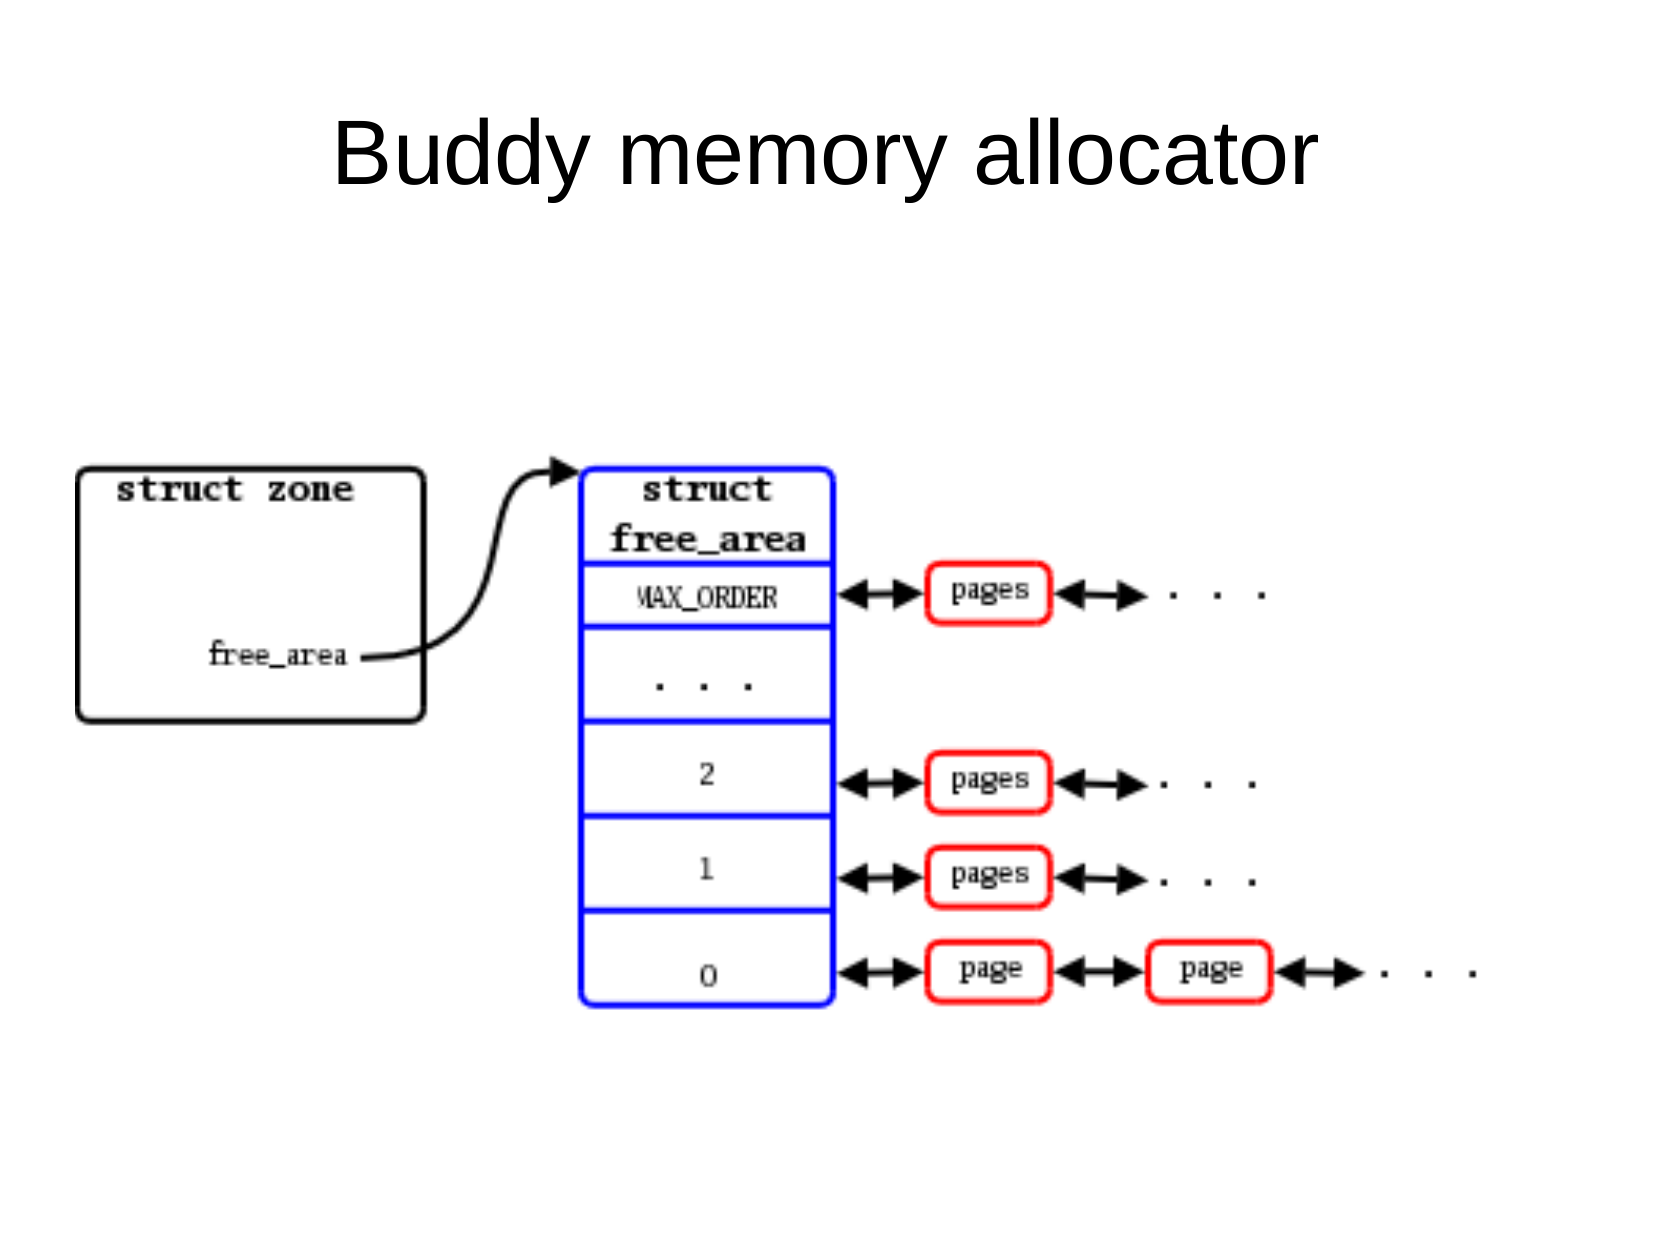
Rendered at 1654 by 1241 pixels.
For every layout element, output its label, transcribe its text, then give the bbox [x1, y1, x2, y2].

picture [75, 442, 1502, 1013]
title Buddy memory allocator [82, 49, 1571, 257]
